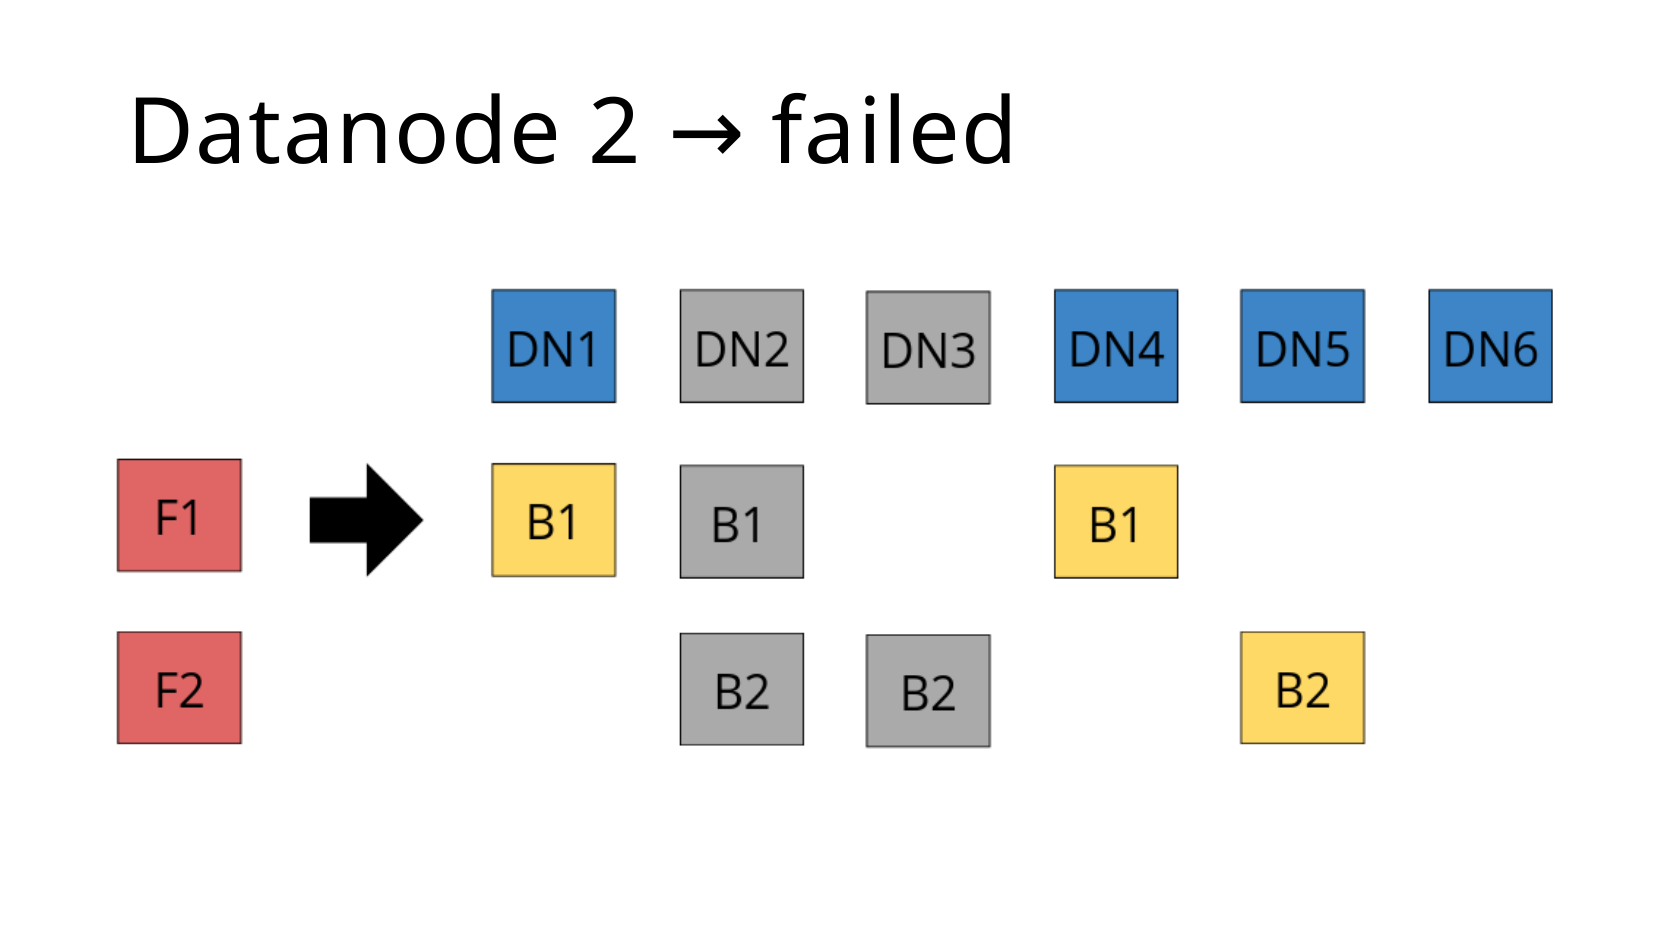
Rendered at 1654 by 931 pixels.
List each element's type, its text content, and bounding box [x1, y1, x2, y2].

title Datanode 2 → failed [127, 69, 1654, 187]
picture [79, 254, 1591, 838]
